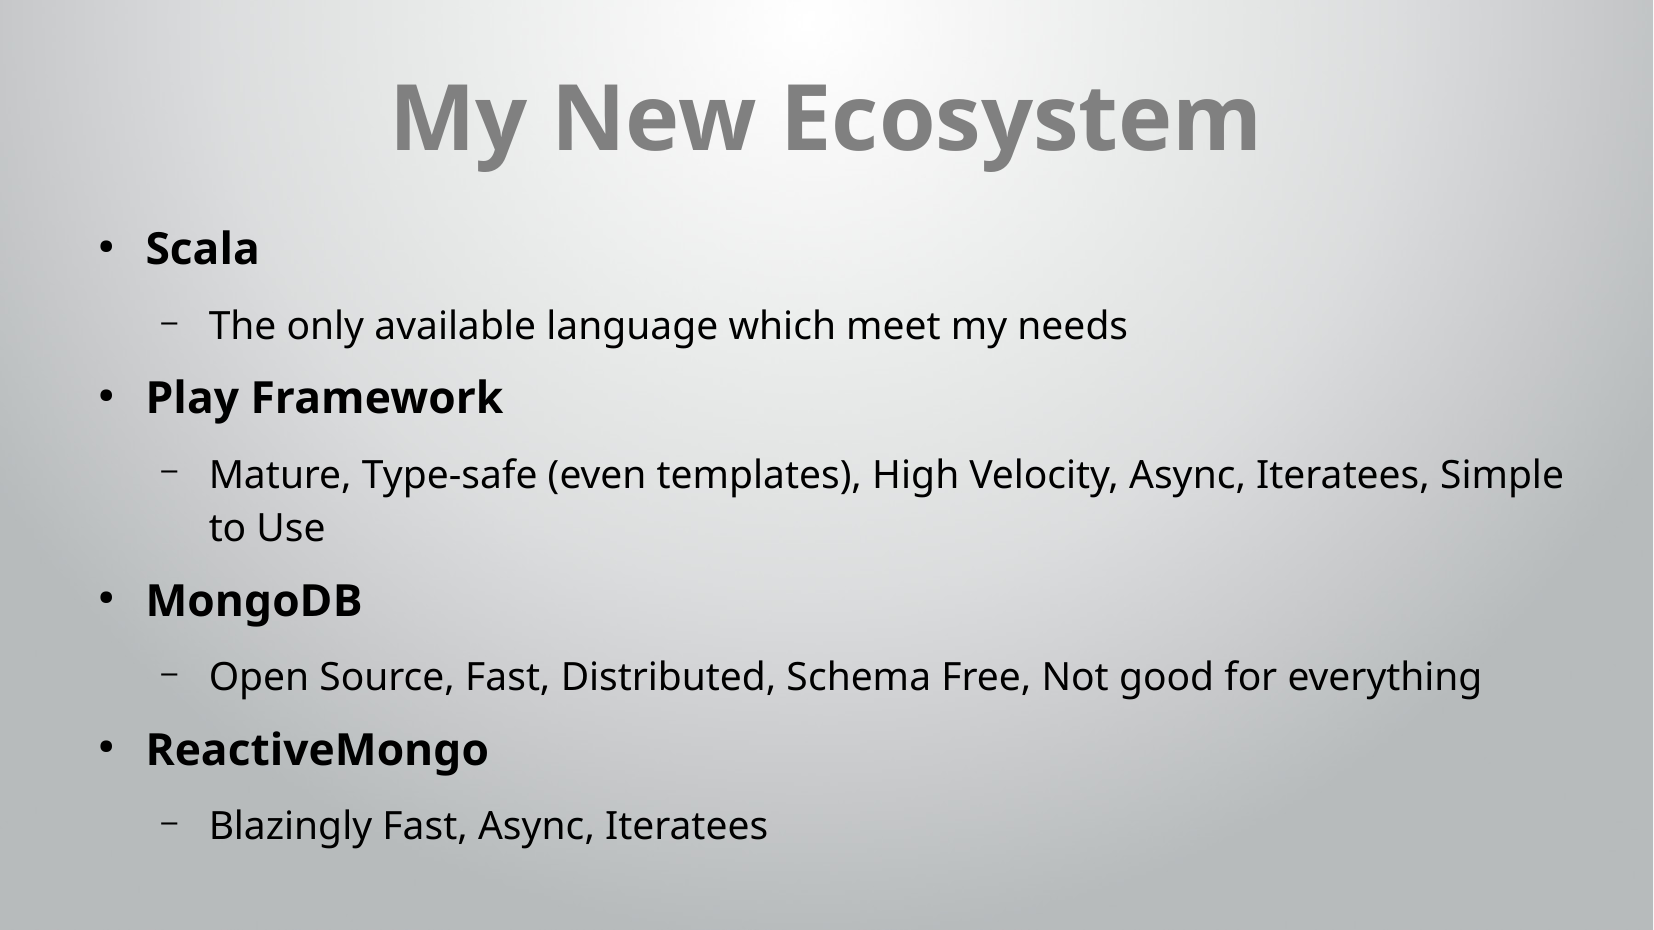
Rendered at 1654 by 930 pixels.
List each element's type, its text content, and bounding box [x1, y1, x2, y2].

picture [0, 0, 1654, 930]
list Scala The only available language which meet my needs Play Framework Mature, Type-safe (even templates), High Velocity, Async, Iteratees, Simple to Use MongoDB Open Source, Fast, Distributed, Schema Free, Not good for everything ReactiveMongo Blazingly Fast, Async, Iteratees [82, 217, 1576, 856]
title My New Ecosystem [82, 36, 1571, 193]
